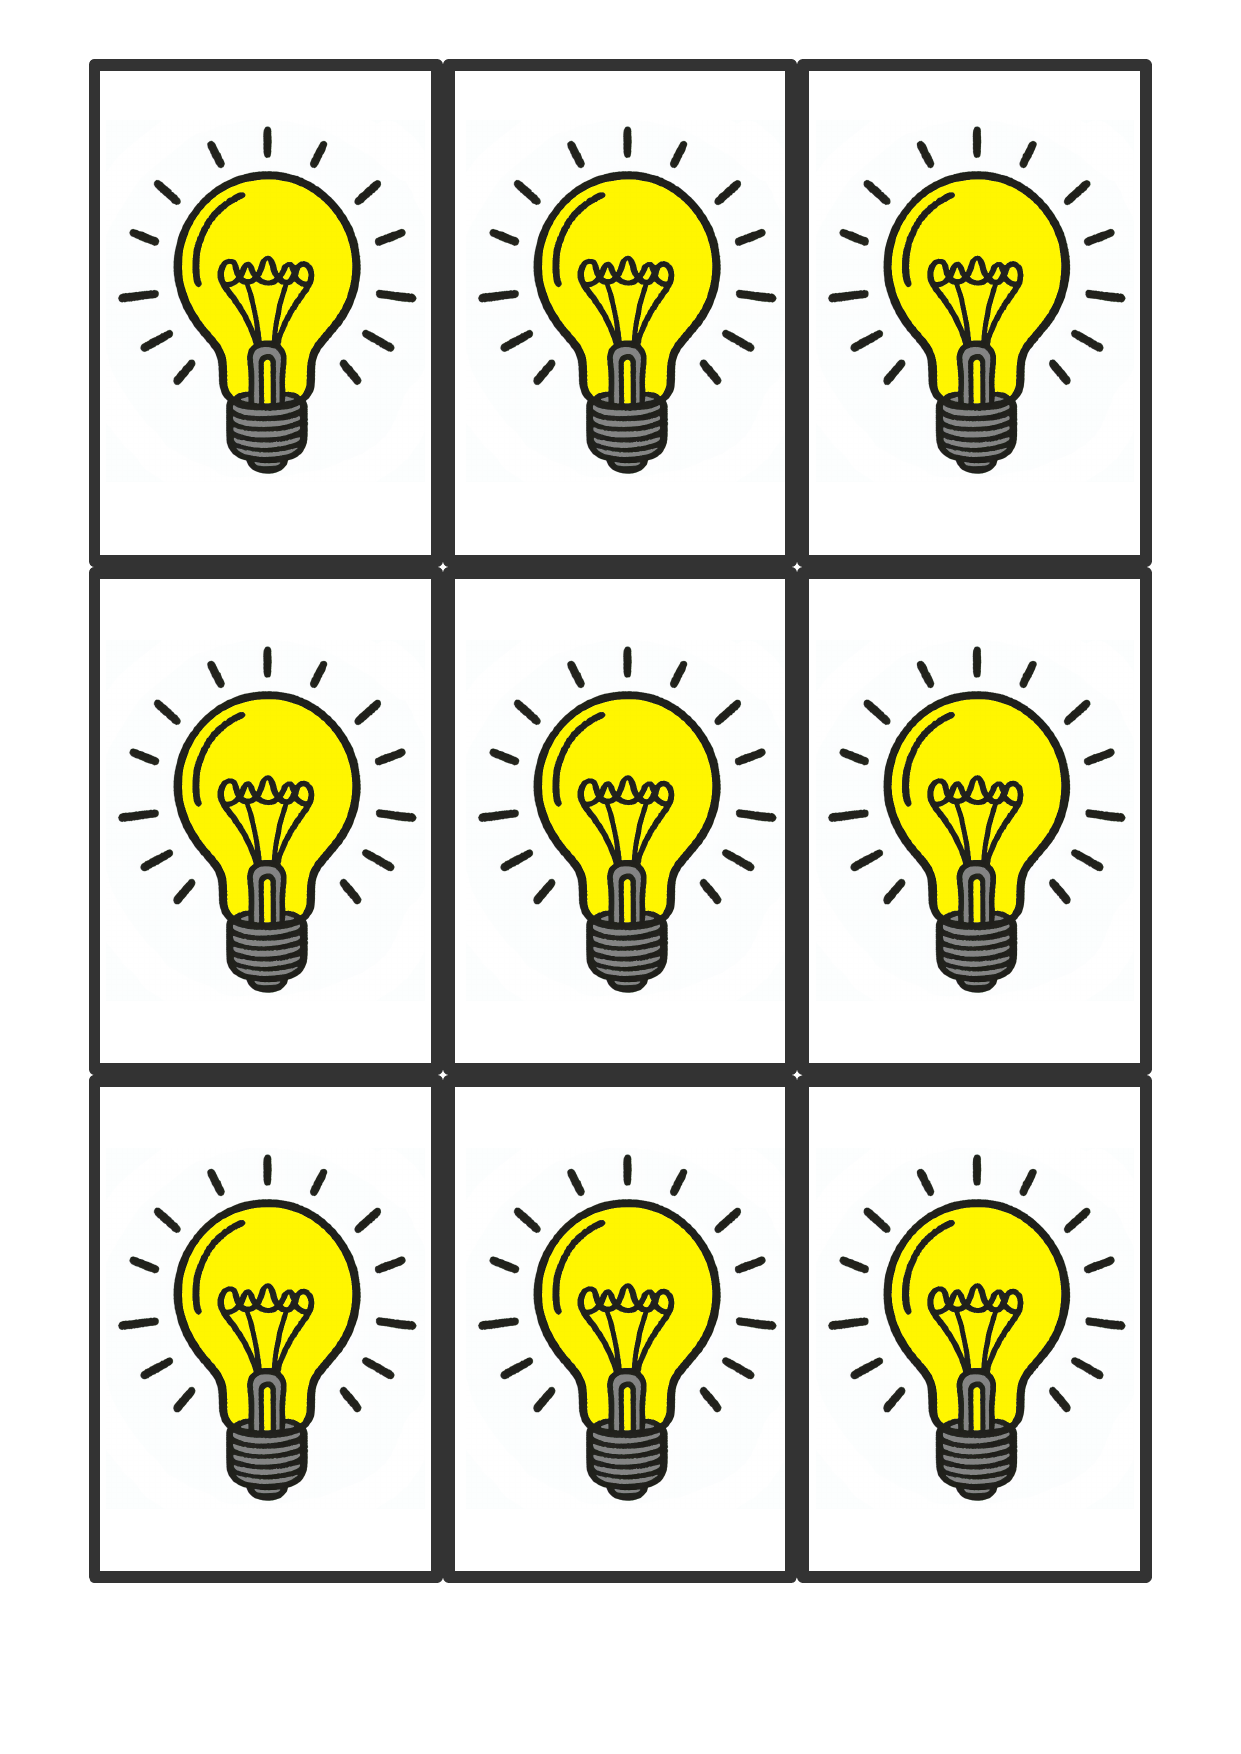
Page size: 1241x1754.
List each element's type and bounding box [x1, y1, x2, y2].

picture [106, 120, 425, 482]
picture [816, 640, 1134, 1002]
picture [816, 1148, 1134, 1509]
picture [466, 1148, 785, 1509]
picture [466, 640, 785, 1002]
picture [466, 120, 785, 482]
picture [106, 1148, 425, 1509]
picture [106, 640, 425, 1002]
picture [816, 120, 1134, 482]
